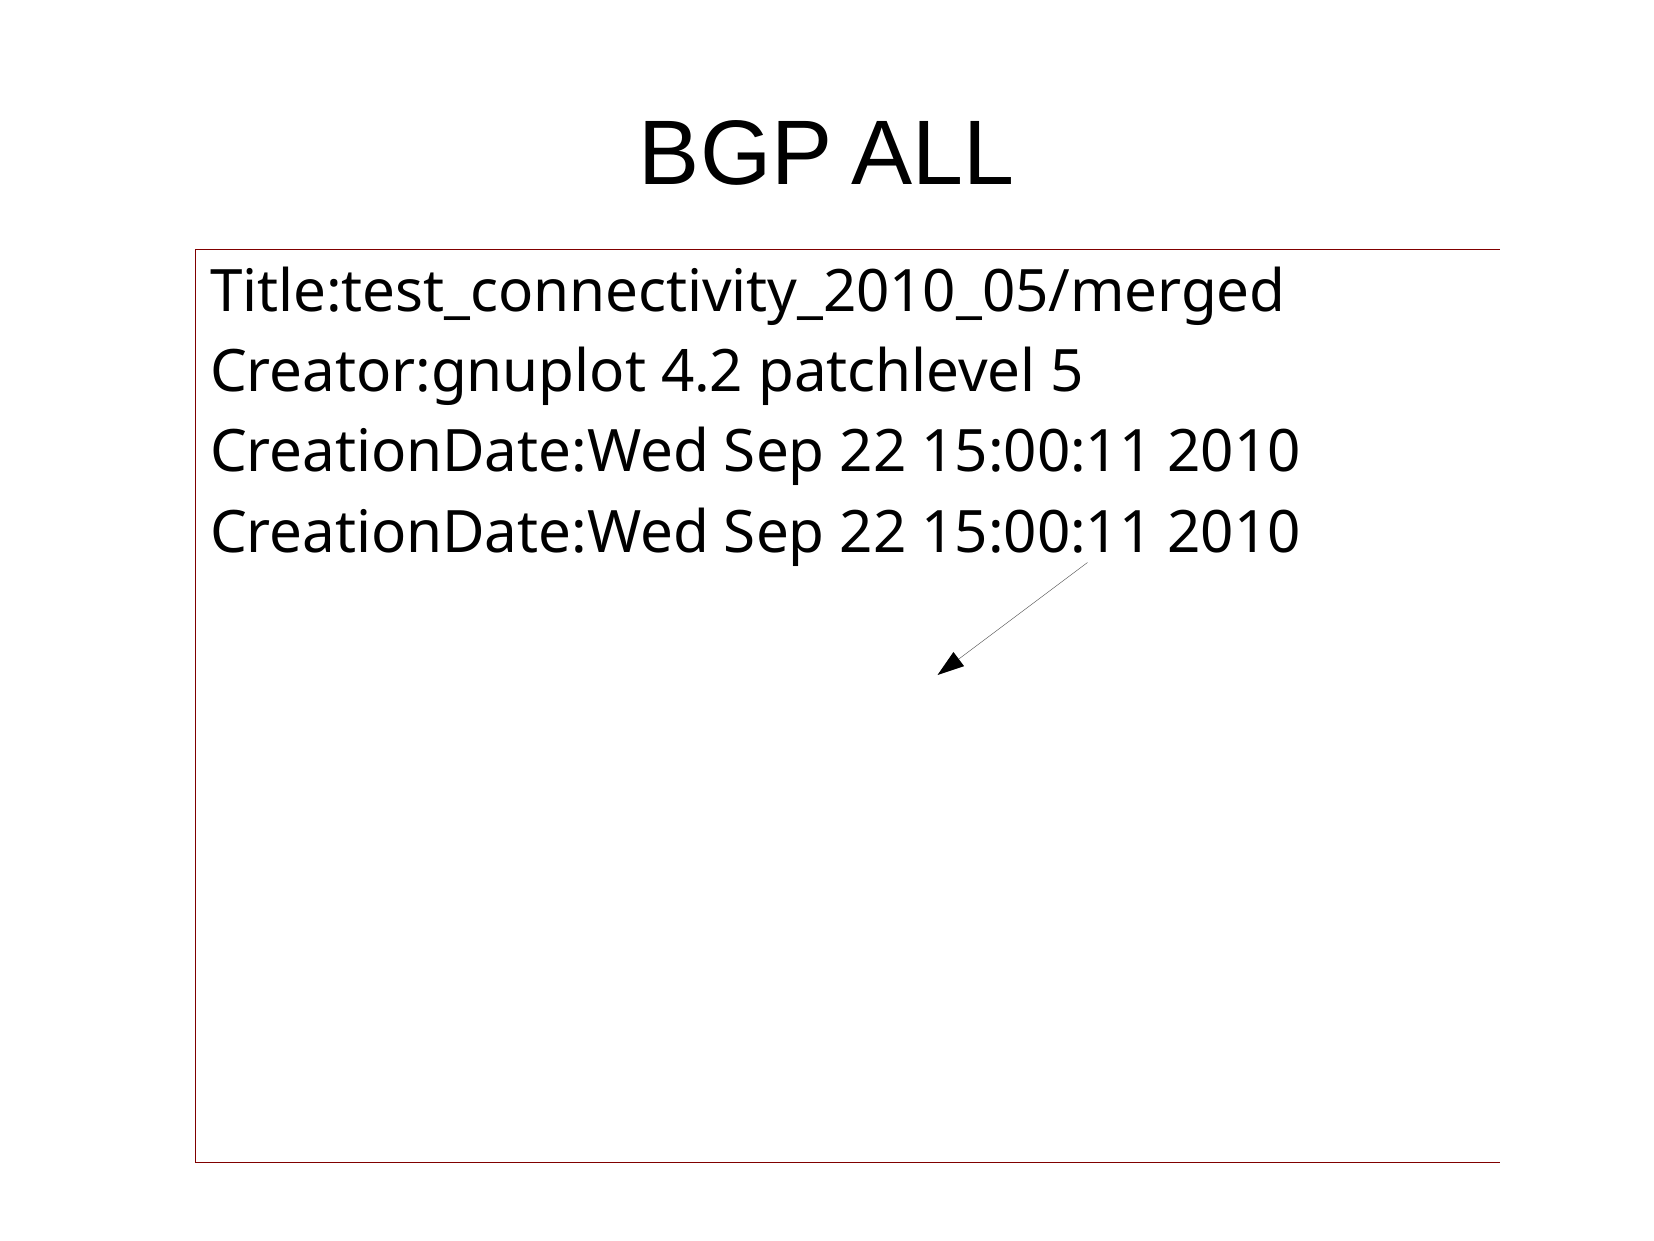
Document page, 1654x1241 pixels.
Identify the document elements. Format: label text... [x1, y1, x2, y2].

picture [191, 245, 1501, 1163]
title BGP ALL [82, 56, 1571, 250]
